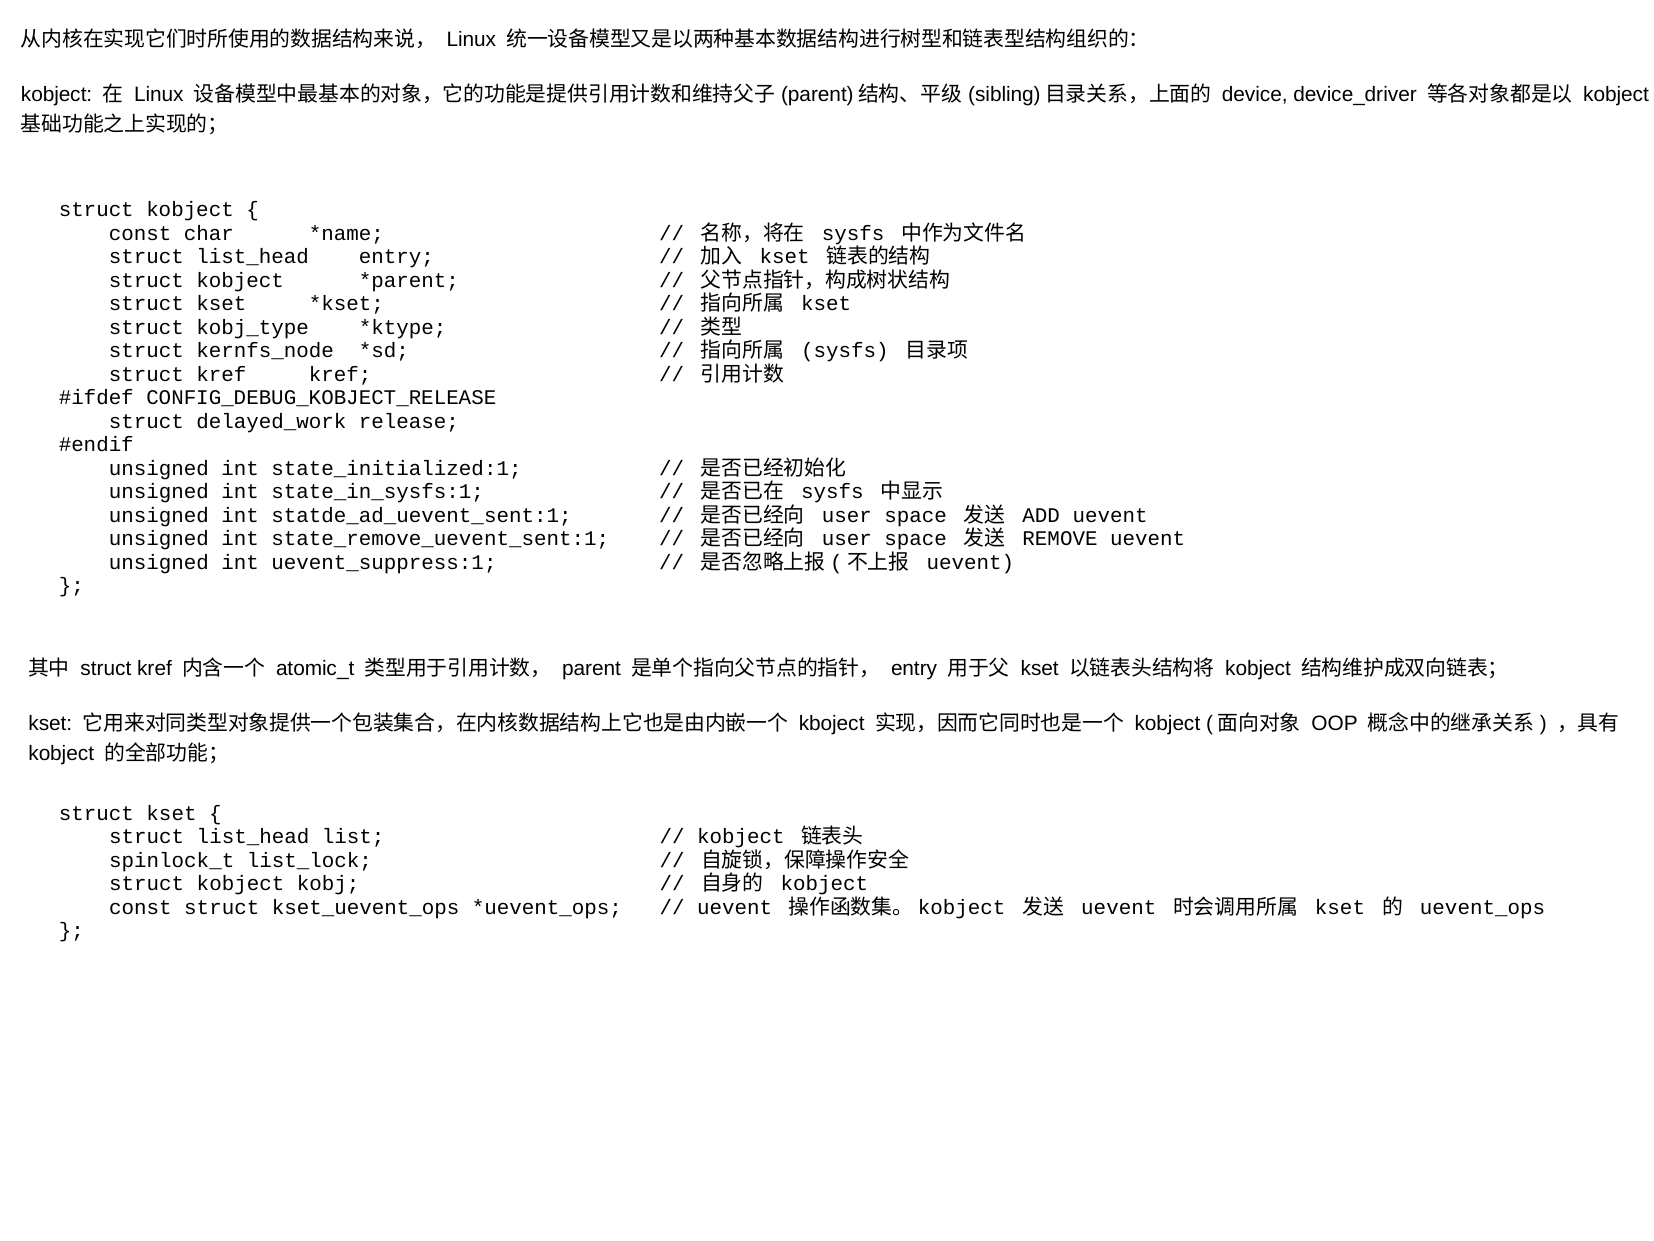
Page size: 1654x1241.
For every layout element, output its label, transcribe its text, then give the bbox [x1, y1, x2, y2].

text_box struct kset { struct list_head list; // kobject 链表头 spinlock_t list_lock; // 自旋锁，保障操作安全 struct kobject kobj; // 自身的 kobject const struct kset_uevent_ops *uevent_ops; // uevent 操作函数集。kobject 发送 uevent 时会调用所属 kset 的 uevent_ops }; [44, 795, 1561, 976]
text_box 其中 struct kref 内含一个 atomic_t 类型用于引用计数， parent 是单个指向父节点的指针， entry 用于父 kset 以链表头结构将 kobject 结构维护成双向链表； kset: 它用来对同类型对象提供一个包装集合，在内核数据结构上它也是由内嵌一个 kboject 实现，因而它同时也是一个 kobject (面向对象 OOP 概念中的继承关系) ，具有 kobject 的全部功能； [13, 644, 1636, 826]
text_box 从内核在实现它们时所使用的数据结构来说， Linux 统一设备模型又是以两种基本数据结构进行树型和链表型结构组织的： kobject: 在 Linux 设备模型中最基本的对象，它的功能是提供引用计数和维持父子(parent)结构、平级(sibling)目录关系，上面的 device, device_driver 等各对象都是以 kobject 基础功能之上实现的； [6, 15, 1654, 196]
text_box struct kobject { const char *name; // 名称，将在 sysfs 中作为文件名 struct list_head entry; // 加入 kset 链表的结构 struct kobject *parent; // 父节点指针，构成树状结构 struct kset *kset; // 指向所属 kset struct kobj_type *ktype; // 类型 struct kernfs_node *sd; // 指向所属 (sysfs) 目录项 struct kref kref; // 引用计数 #ifdef CONFIG_DEBUG_KOBJECT_RELEASE struct delayed_work release; #endif unsigned int state_initialized:1; // 是否已经初始化 unsigned int state_in_sysfs:1; // 是否已在 sysfs 中显示 unsigned int statde_ad_uevent_sent:1; // 是否已经向 user space 发送 ADD uevent unsigned int state_remove_uevent_sent:1; // 是否已经向 user space 发送 REMOVE uevent unsigned int uevent_suppress:1; // 是否忽略上报(不上报 uevent) }; [43, 192, 1201, 631]
